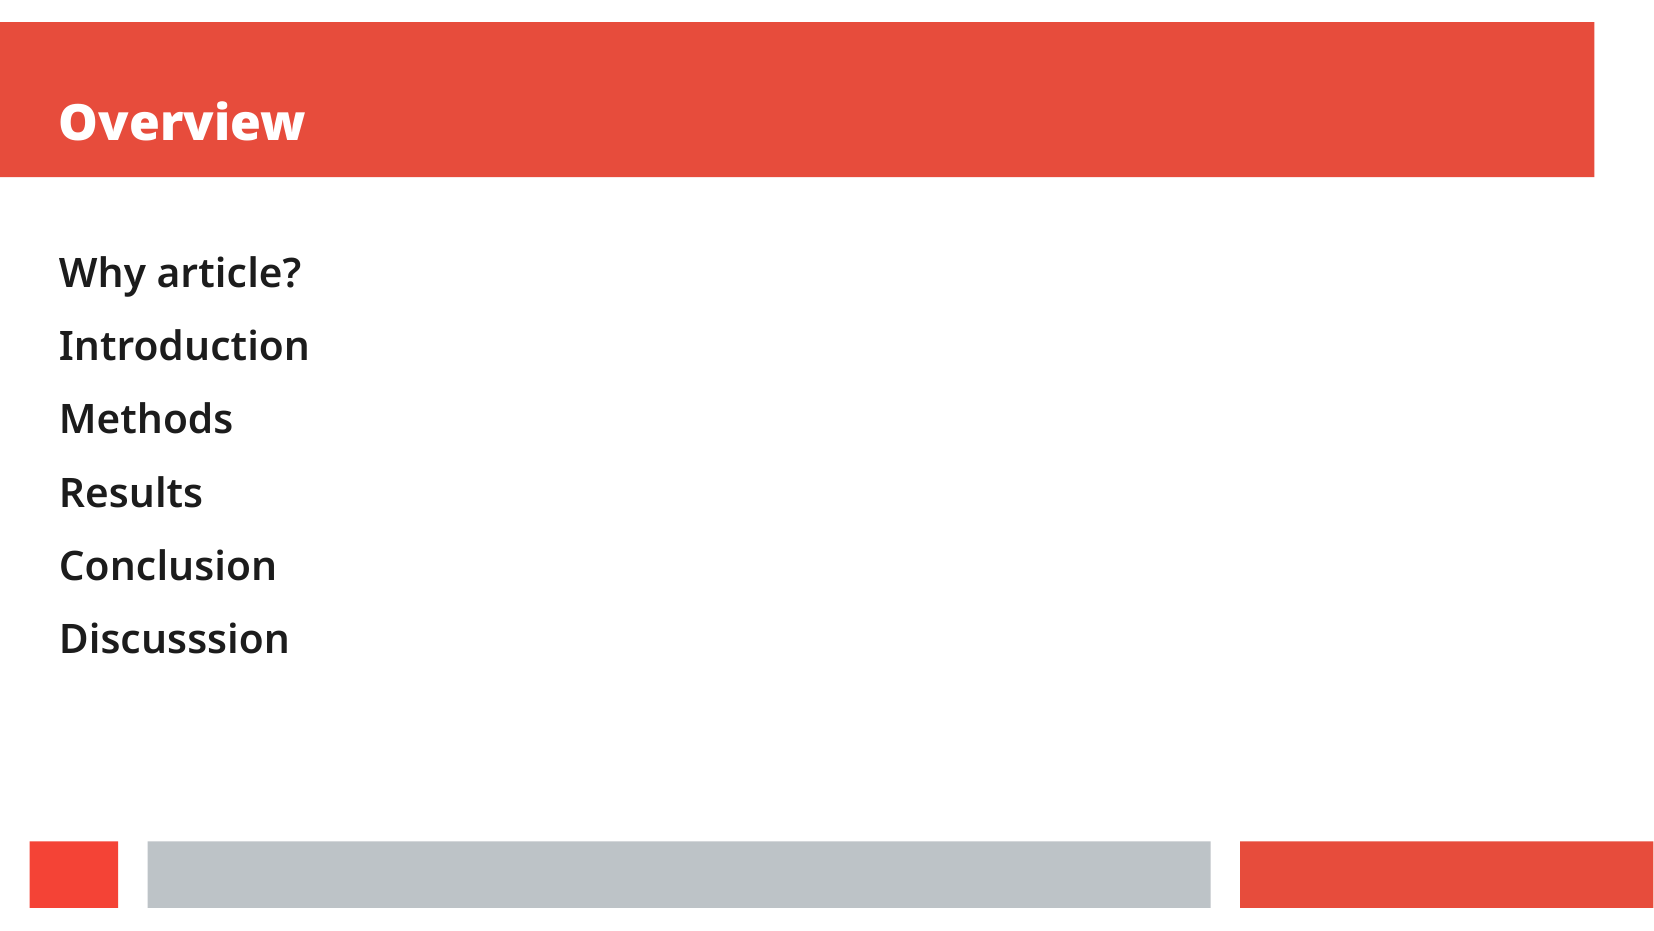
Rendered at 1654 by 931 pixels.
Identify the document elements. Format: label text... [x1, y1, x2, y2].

title Overview [59, 44, 1595, 156]
list Why article? Introduction Methods Results Conclusion Discusssion [59, 243, 1565, 820]
